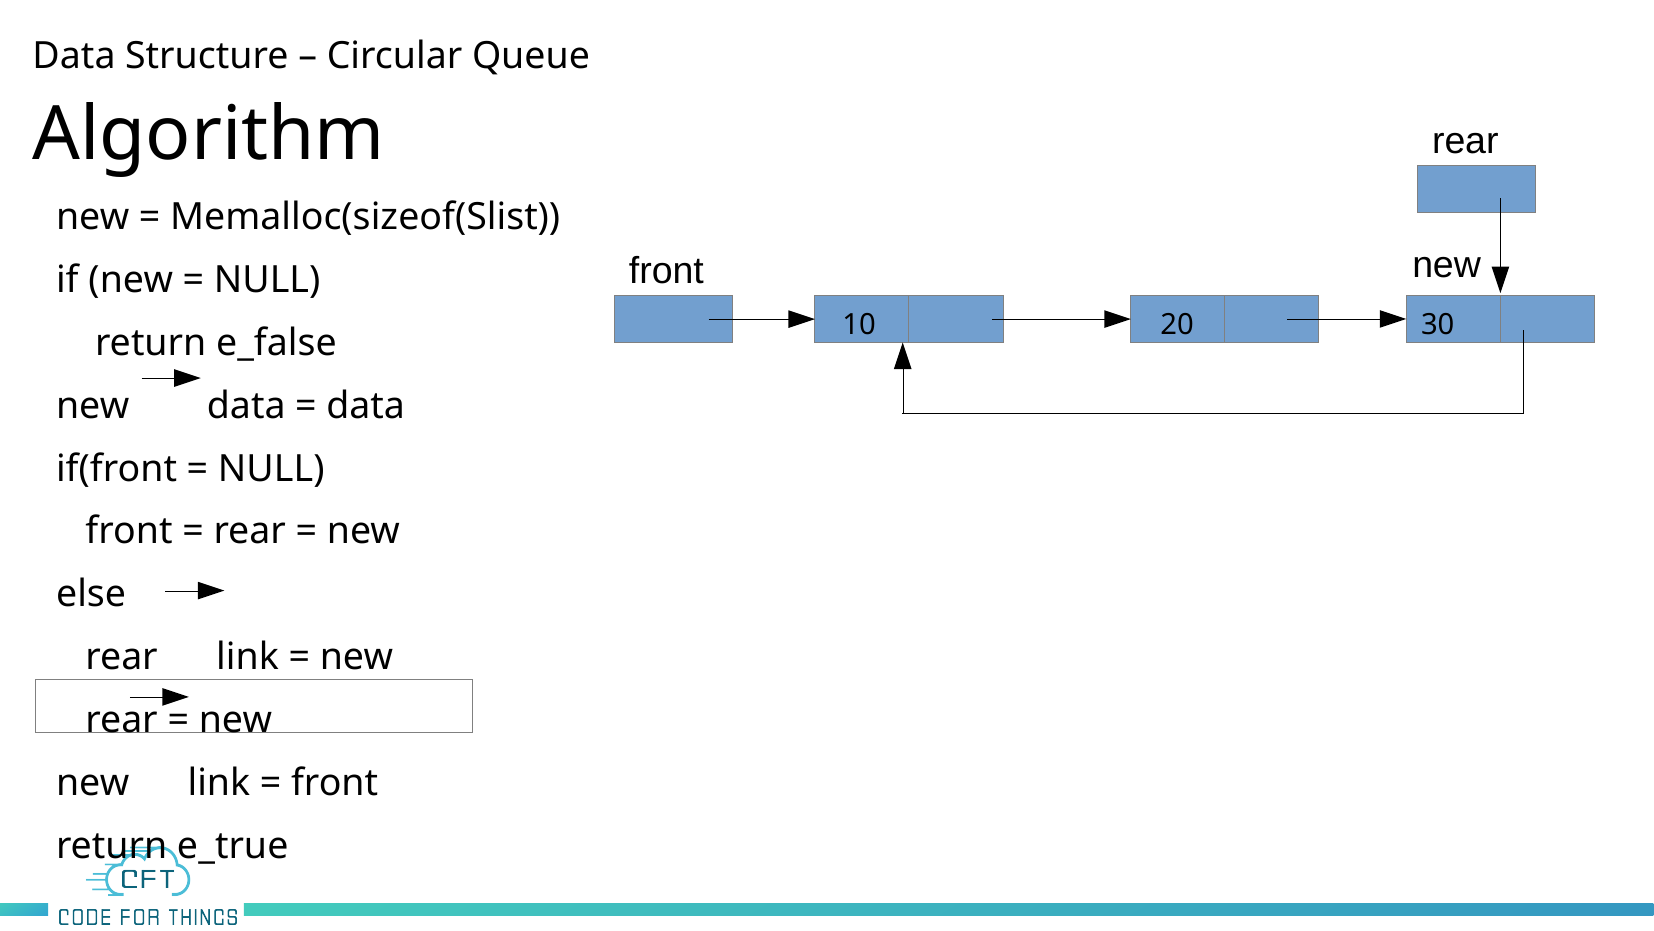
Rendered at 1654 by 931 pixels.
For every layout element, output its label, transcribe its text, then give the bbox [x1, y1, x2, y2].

picture [59, 851, 237, 925]
text_box [1130, 295, 1145, 343]
text_box 10 [827, 295, 910, 345]
text_box [1488, 295, 1595, 343]
text_box 20 [1145, 295, 1228, 345]
text_box [614, 295, 733, 343]
text_box rear [1417, 112, 1533, 170]
text_box 30 [1406, 295, 1488, 345]
title Data Structure – Circular Queue Algorithm [32, 11, 1524, 199]
text_box [1228, 295, 1319, 343]
text_box new [1501, 277, 1507, 294]
text_box [1417, 165, 1536, 213]
text_box new [1397, 236, 1500, 294]
text_box [814, 295, 827, 343]
text_box front [614, 242, 730, 300]
picture [111, 851, 121, 856]
text_box new = Memalloc(sizeof(Slist)) if (new = NULL) return e_false new data = data if(front = NULL) front = rear = new else rear link = new rear = new new link = front return e_true [0, 182, 709, 851]
text_box [910, 295, 1004, 343]
text_box new [1501, 236, 1507, 266]
